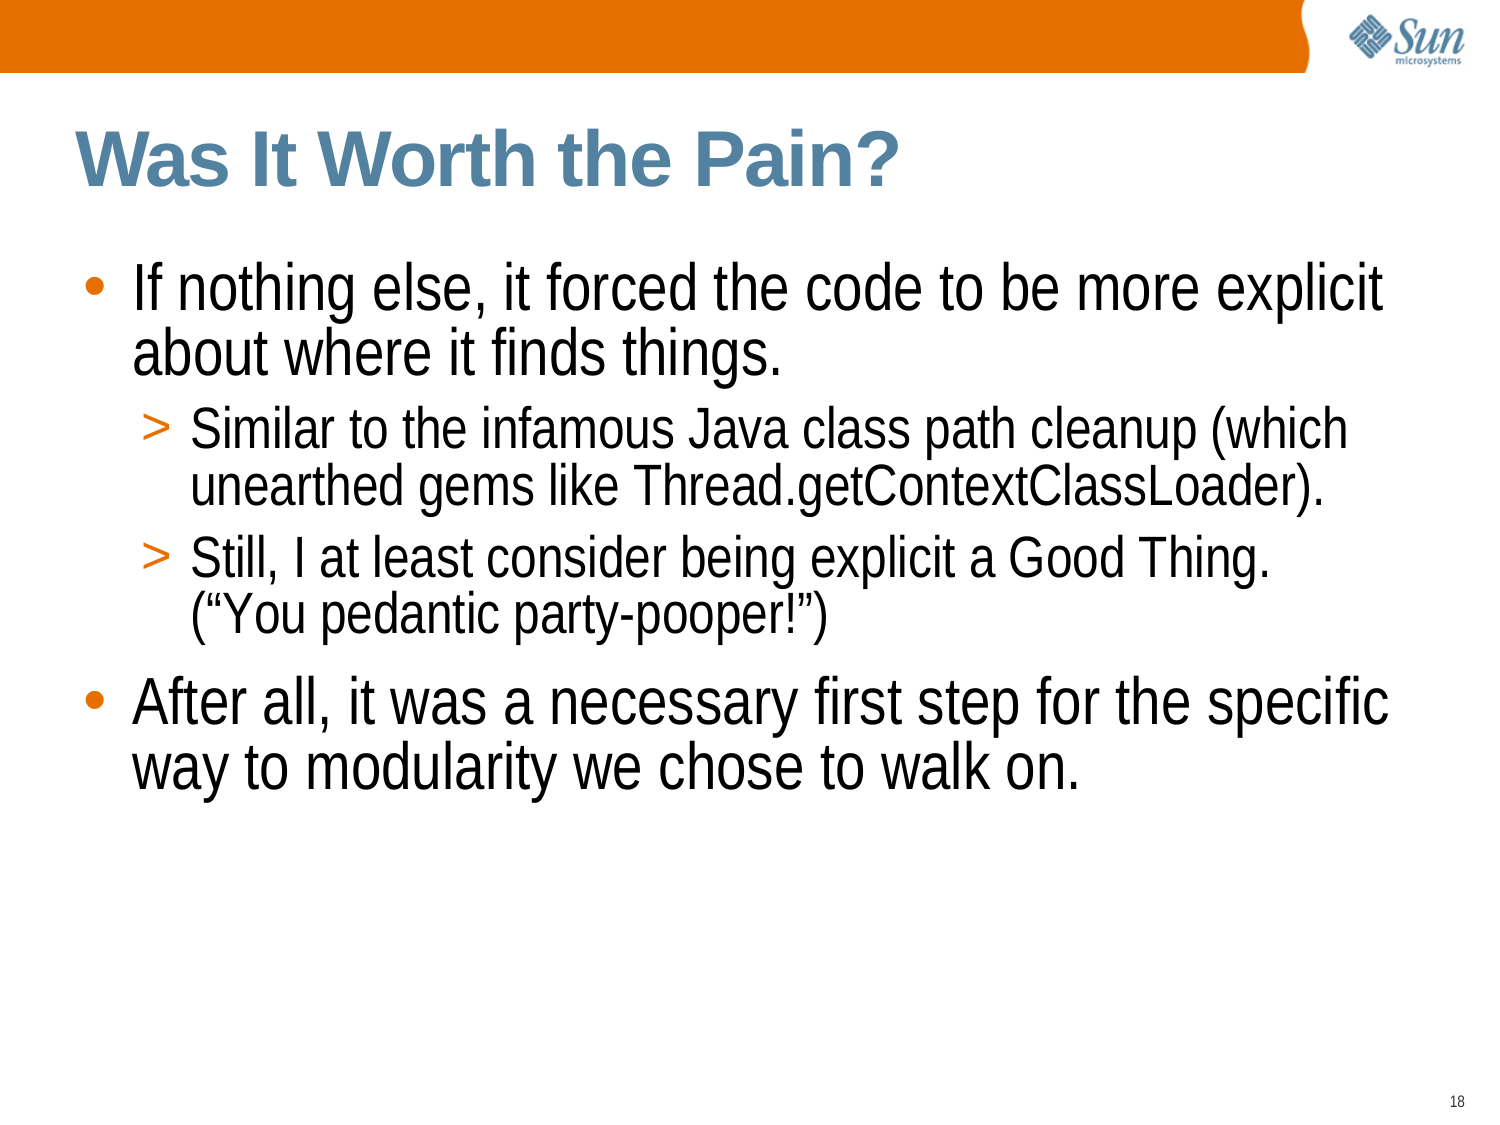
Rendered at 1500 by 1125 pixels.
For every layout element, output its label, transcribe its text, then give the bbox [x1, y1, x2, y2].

title Was It Worth the Pain? [75, 123, 1437, 227]
list If nothing else, it forced the code to be more explicit about where it finds things. Similar to the infamous Java class path cleanup (which unearthed gems like Thread.getContextClassLoader). Still, I at least consider being explicit a Good Thing. (“You pedantic party-pooper!”) After all, it was a necessary first step for the specific way to modularity we chose to walk on. [64, 258, 1401, 1062]
picture [0, 0, 1500, 73]
